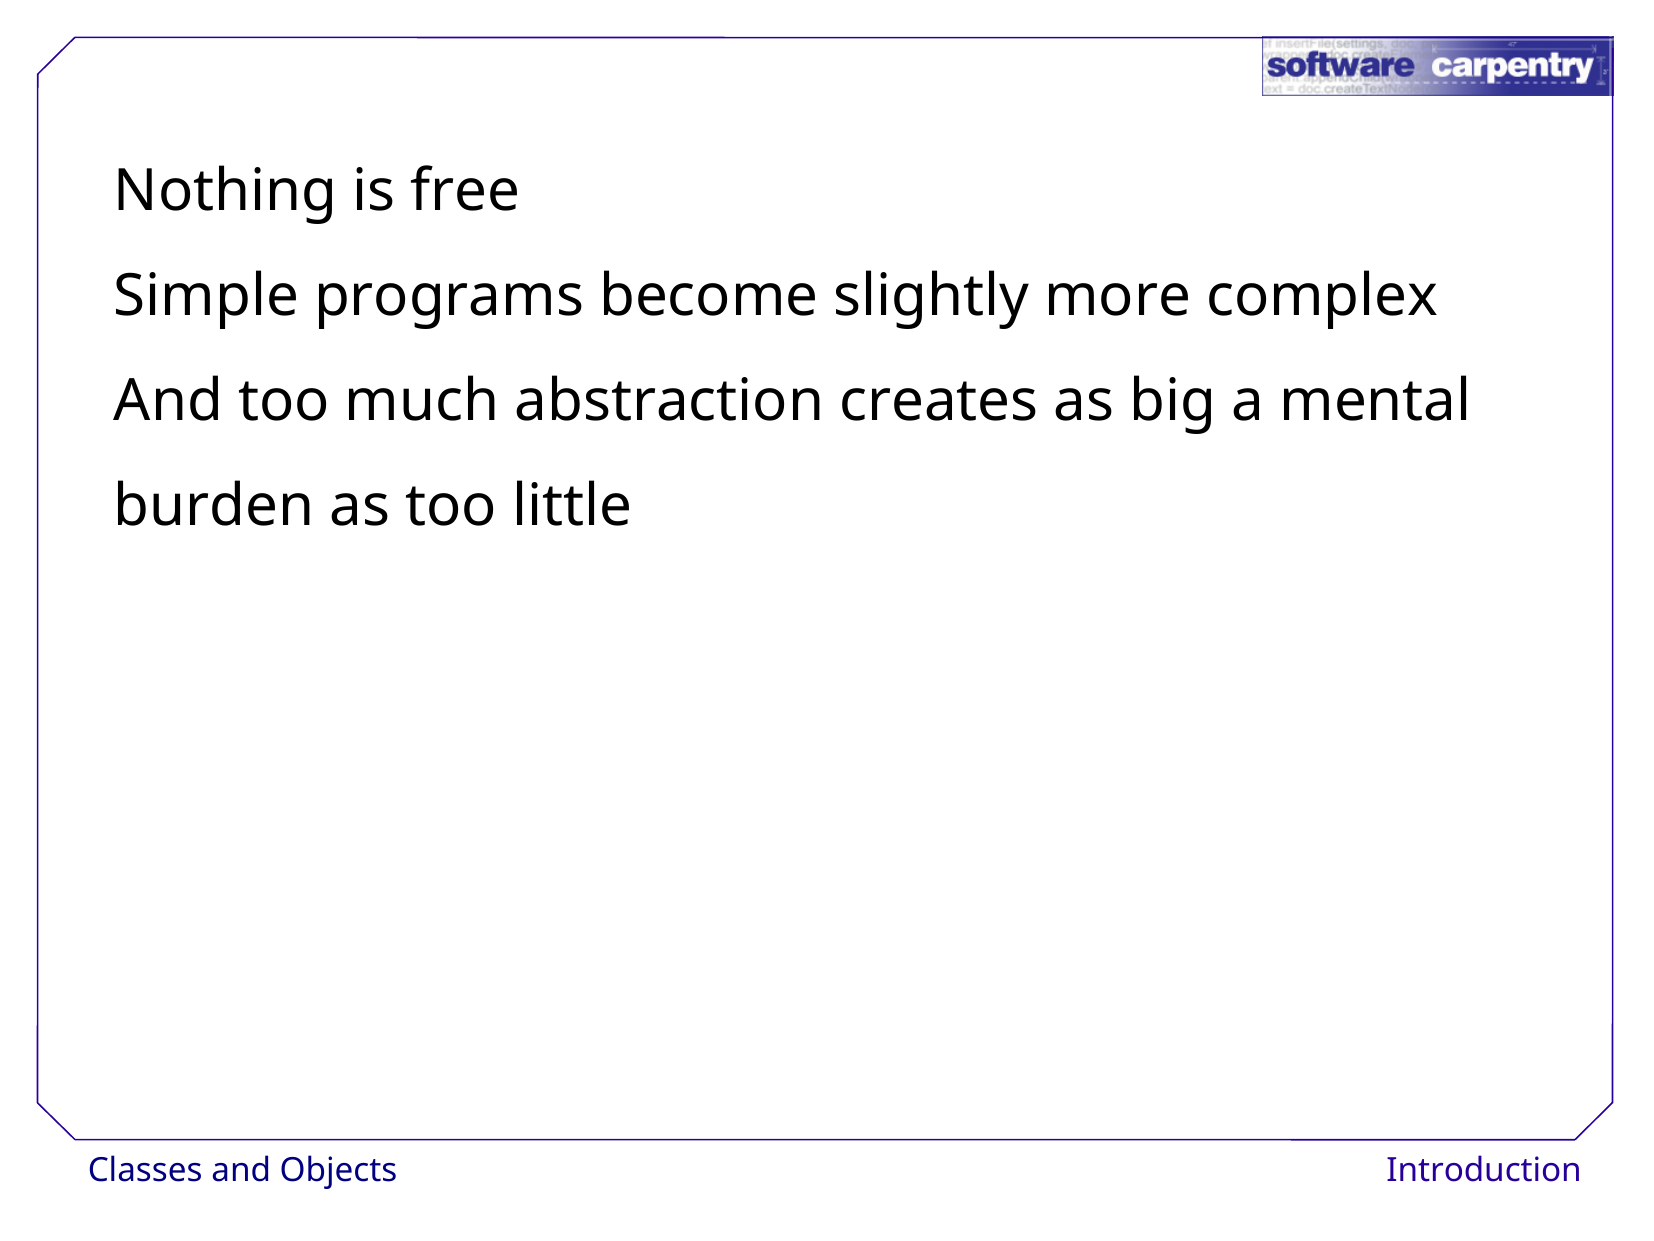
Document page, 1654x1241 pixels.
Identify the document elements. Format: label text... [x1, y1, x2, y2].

picture [1262, 36, 1614, 96]
text_box Nothing is free Simple programs become slightly more complex And too much abstraction creates as big a mental burden as too little [99, 109, 1517, 545]
